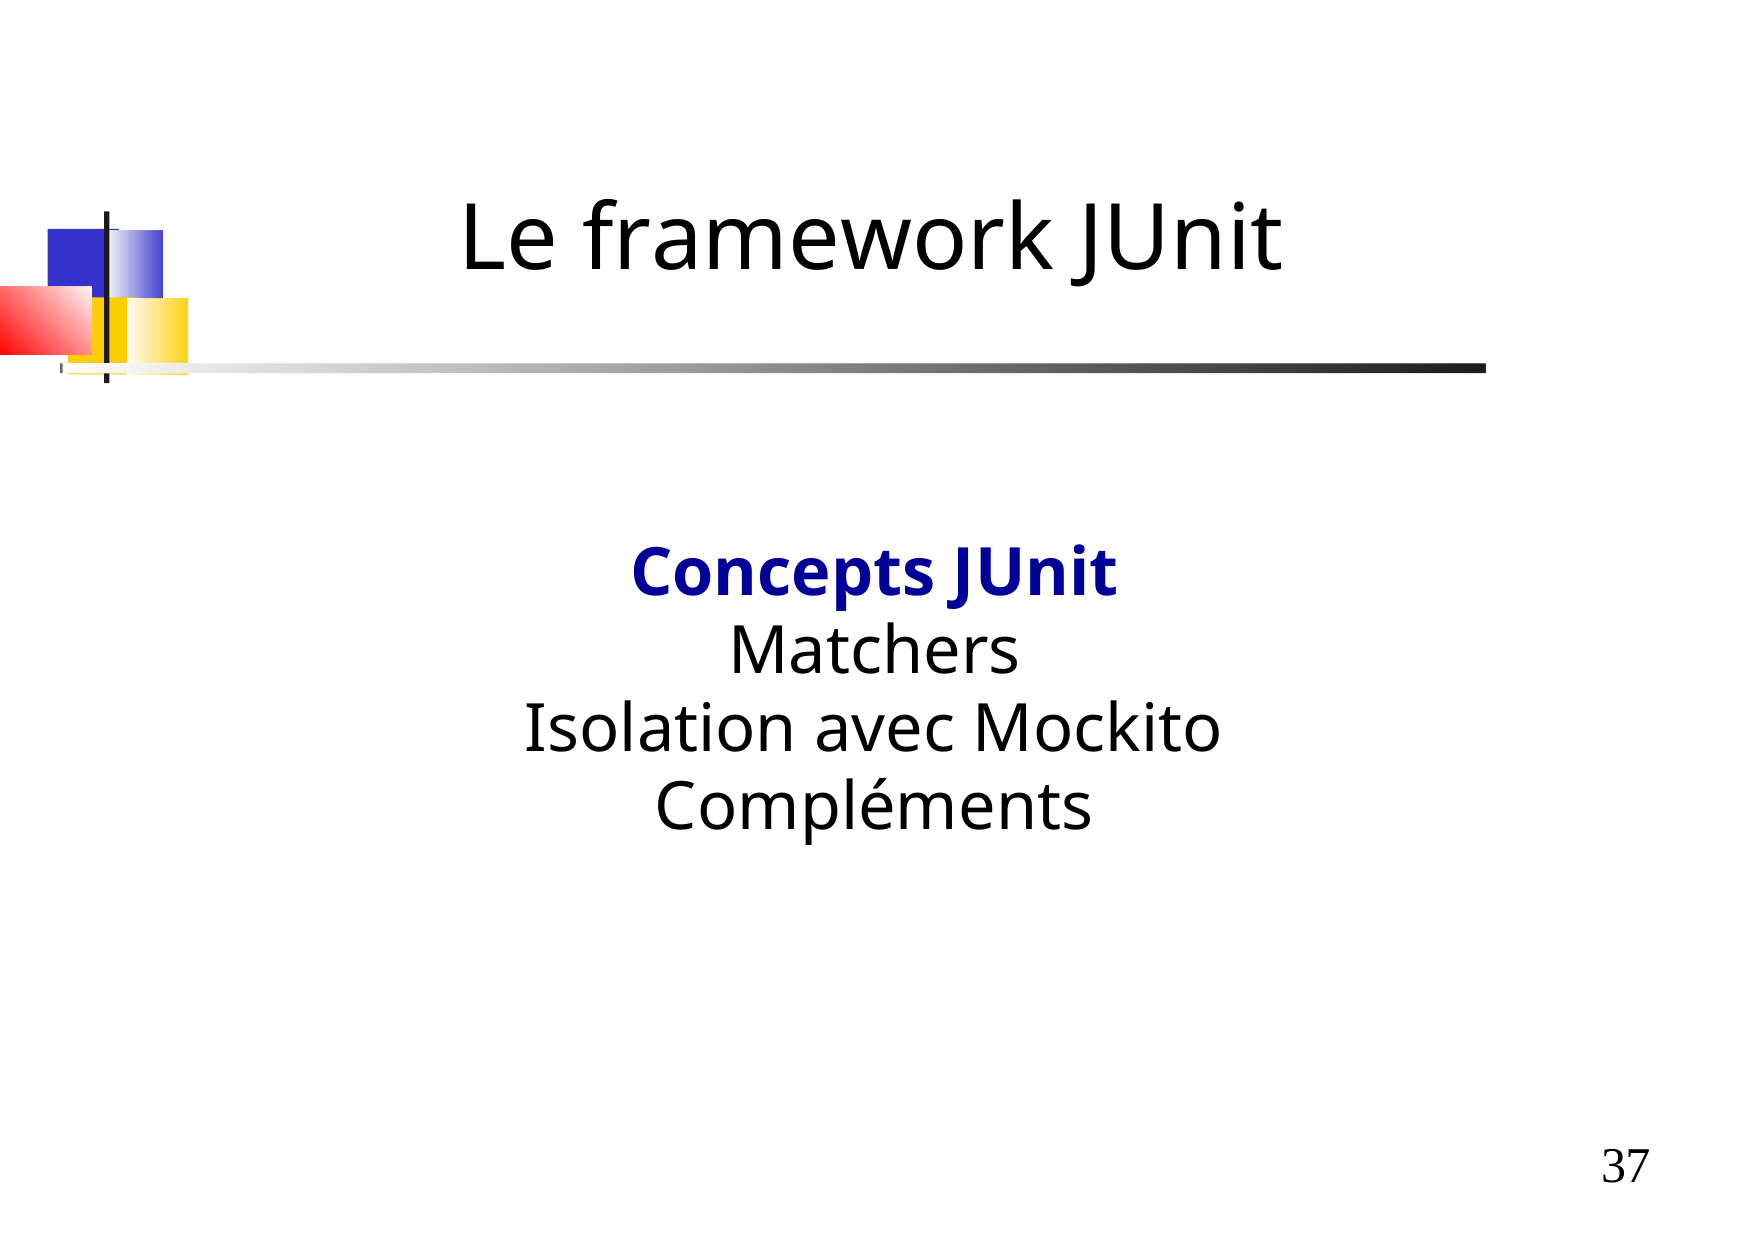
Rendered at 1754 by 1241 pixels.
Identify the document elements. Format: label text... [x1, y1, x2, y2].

picture [0, 285, 92, 355]
title Le framework JUnit [179, 183, 1564, 406]
text_box Concepts JUnit Matchers Isolation avec Mockito Compléments [283, 532, 1461, 924]
picture [60, 229, 179, 384]
slide_number 37 [1569, 1135, 1660, 1241]
